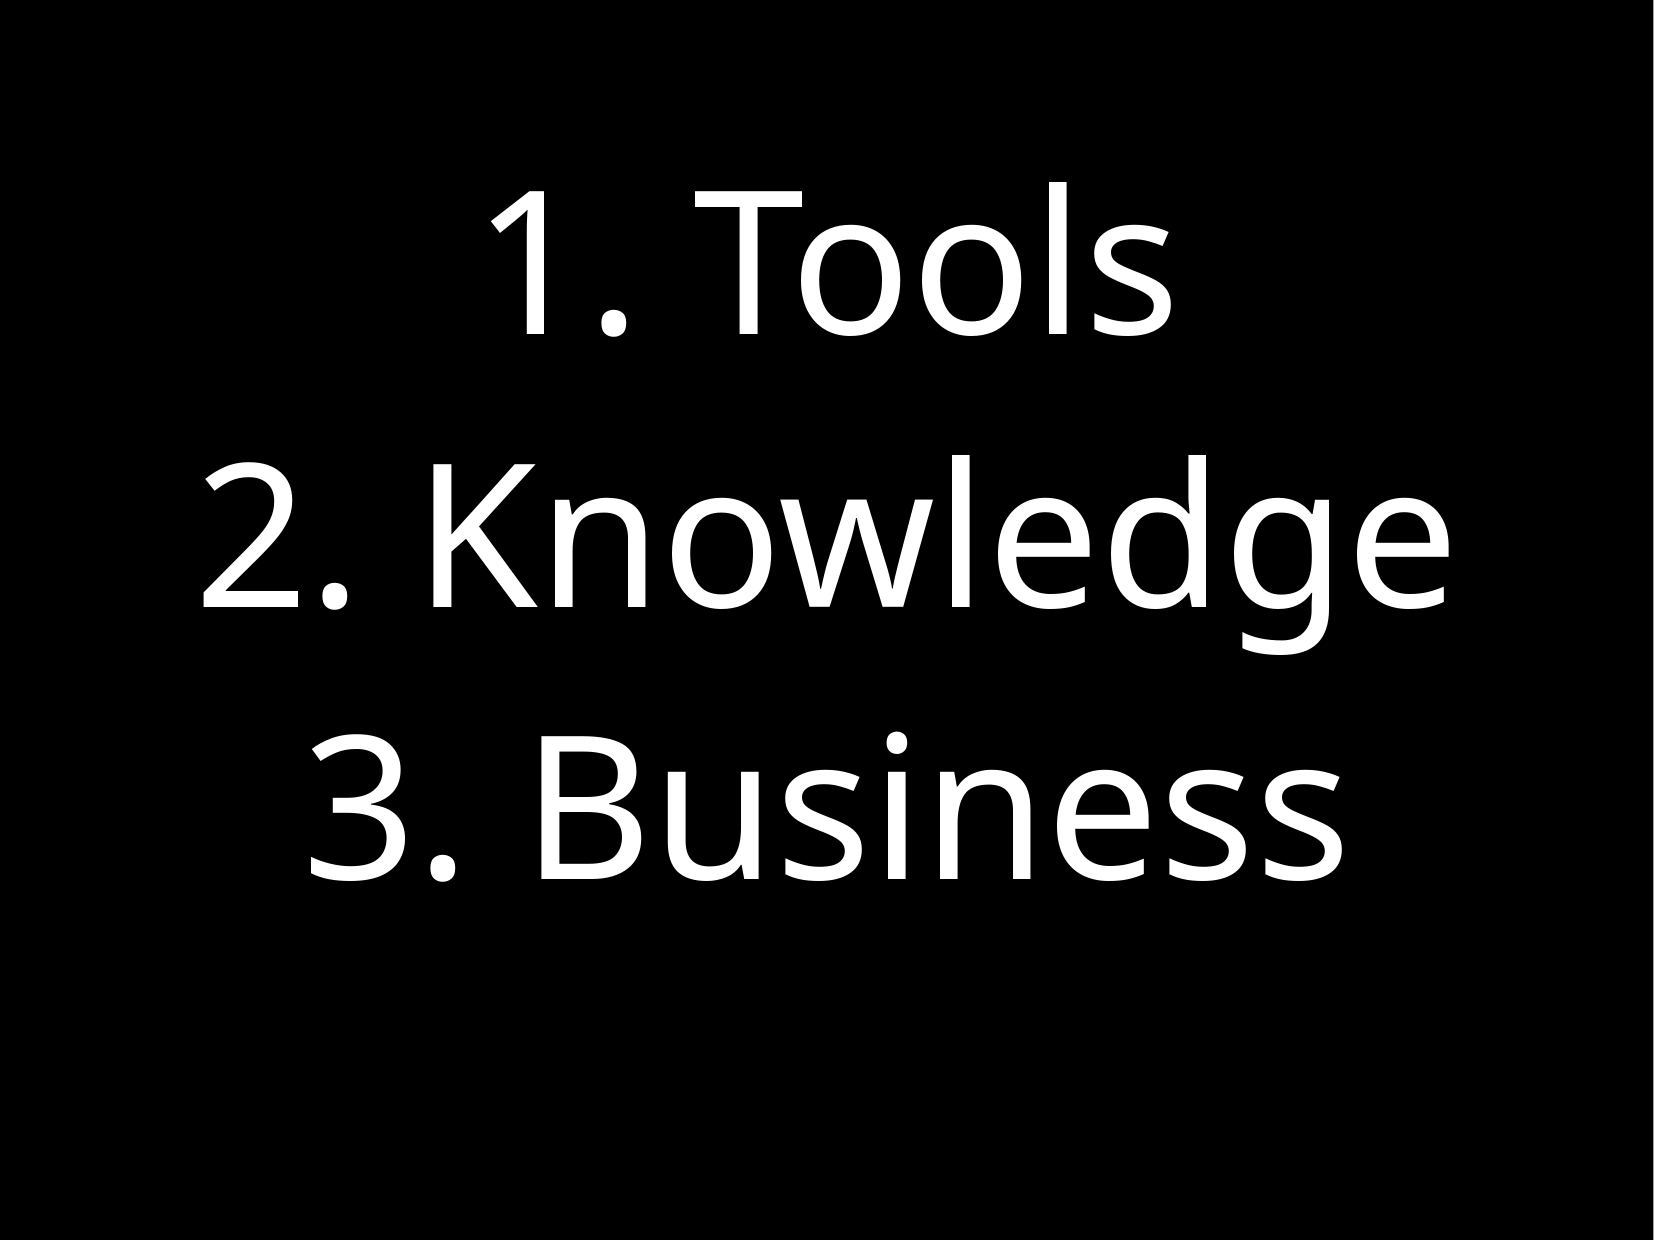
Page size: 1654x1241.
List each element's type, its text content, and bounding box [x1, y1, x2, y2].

subtitle 1. Tools 2. Knowledge 3. Business [82, 49, 1571, 1010]
